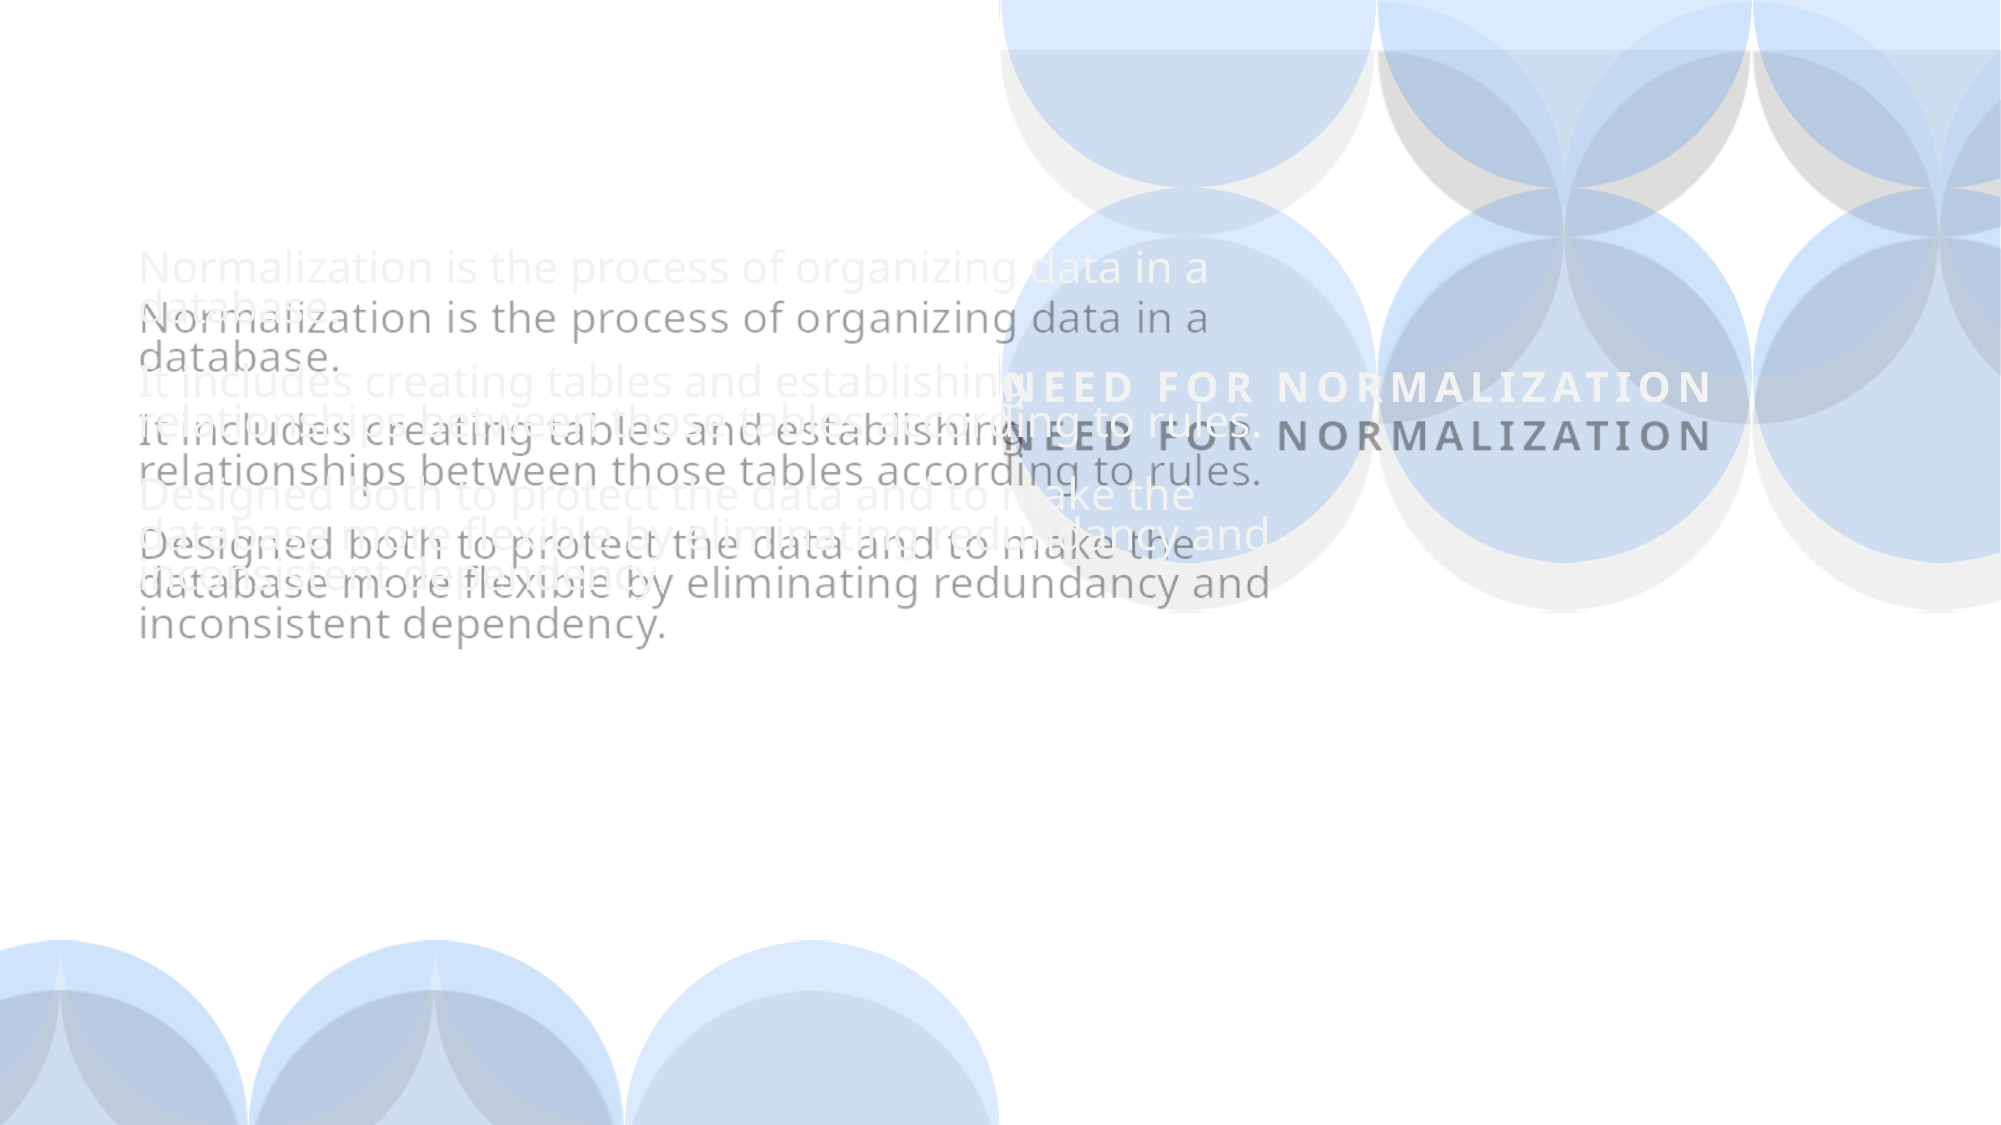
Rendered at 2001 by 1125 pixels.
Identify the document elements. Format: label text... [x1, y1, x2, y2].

list Normalization is the process of organizing data in a database. It includes creating tables and establishing relationships between those tables according to rules. Designed both to protect the data and to make the database more flexible by eliminating redundancy and inconsistent dependency. [138, 422, 1276, 987]
title Need for Normalization [138, 138, 1276, 230]
